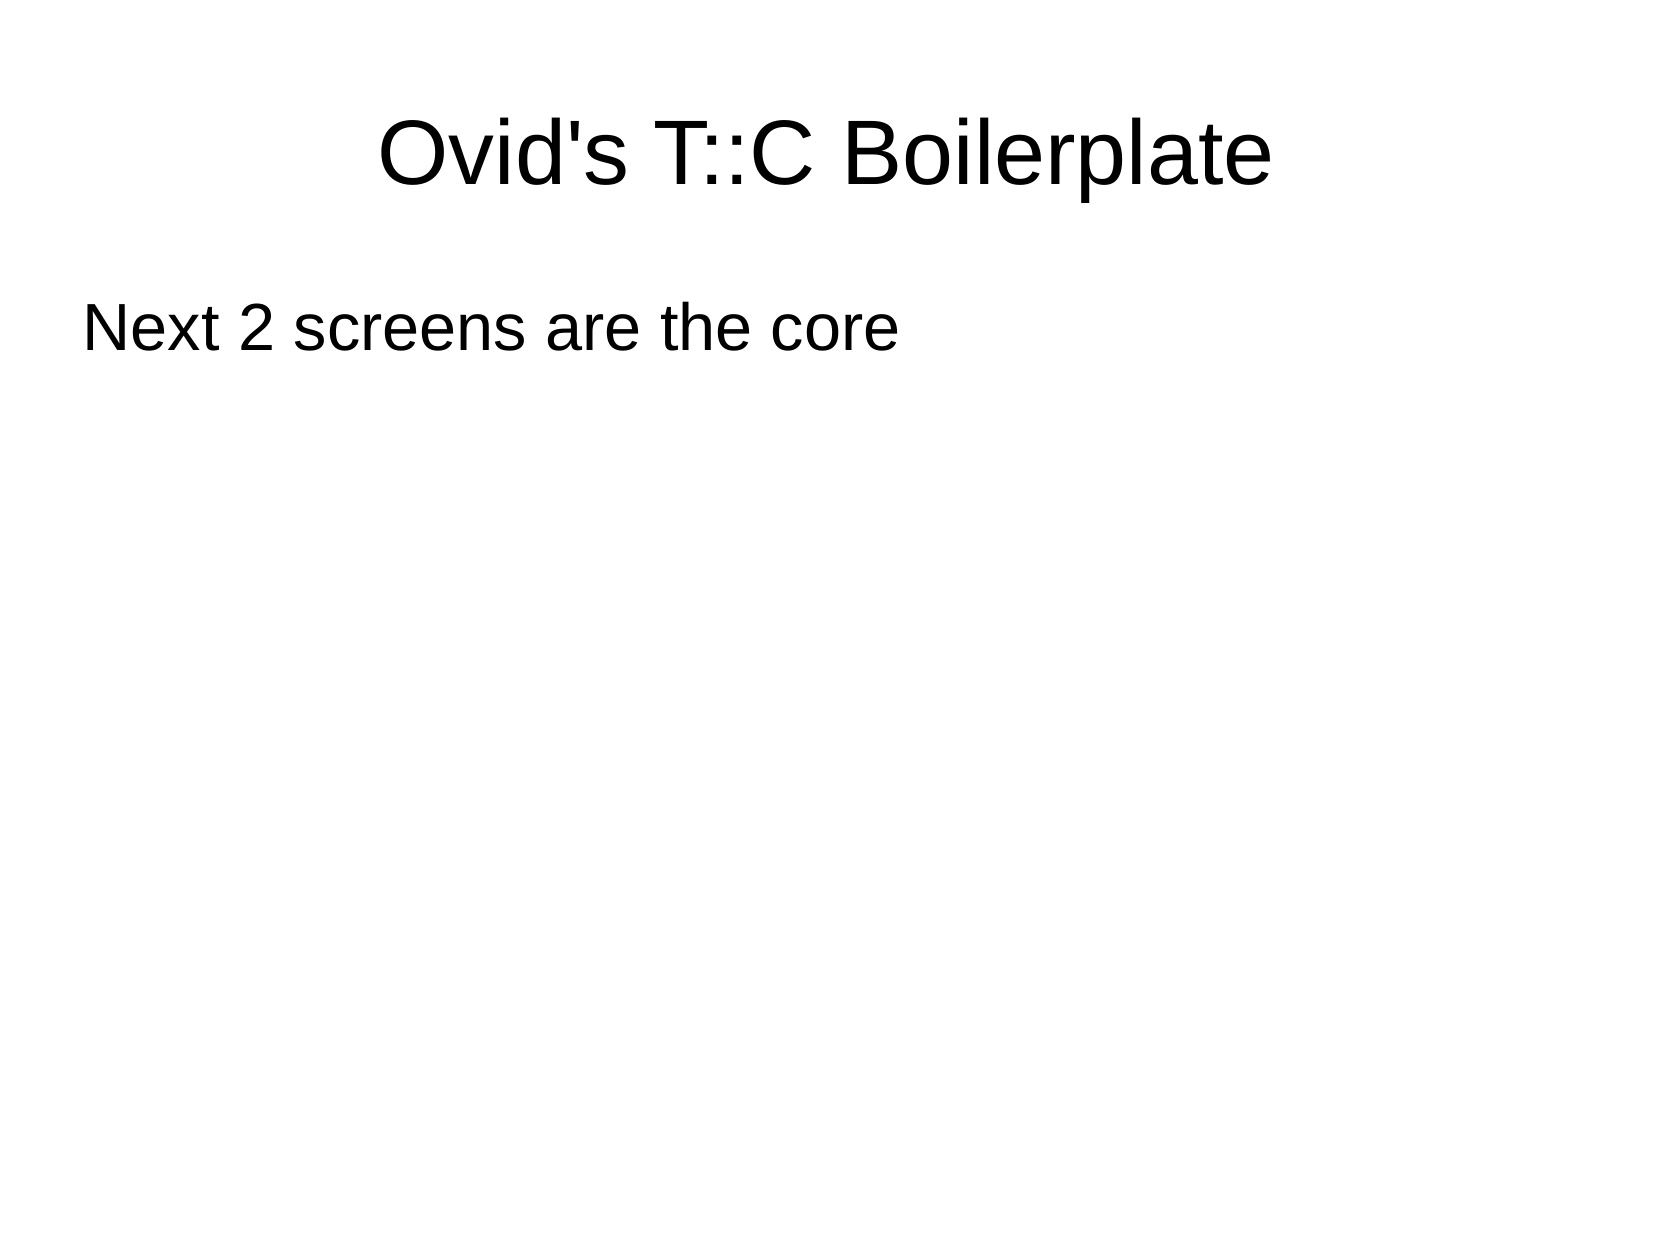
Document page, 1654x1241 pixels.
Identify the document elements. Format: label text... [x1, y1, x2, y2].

title Ovid's T::C Boilerplate [82, 49, 1571, 257]
list Next 2 screens are the core [82, 290, 1571, 1010]
